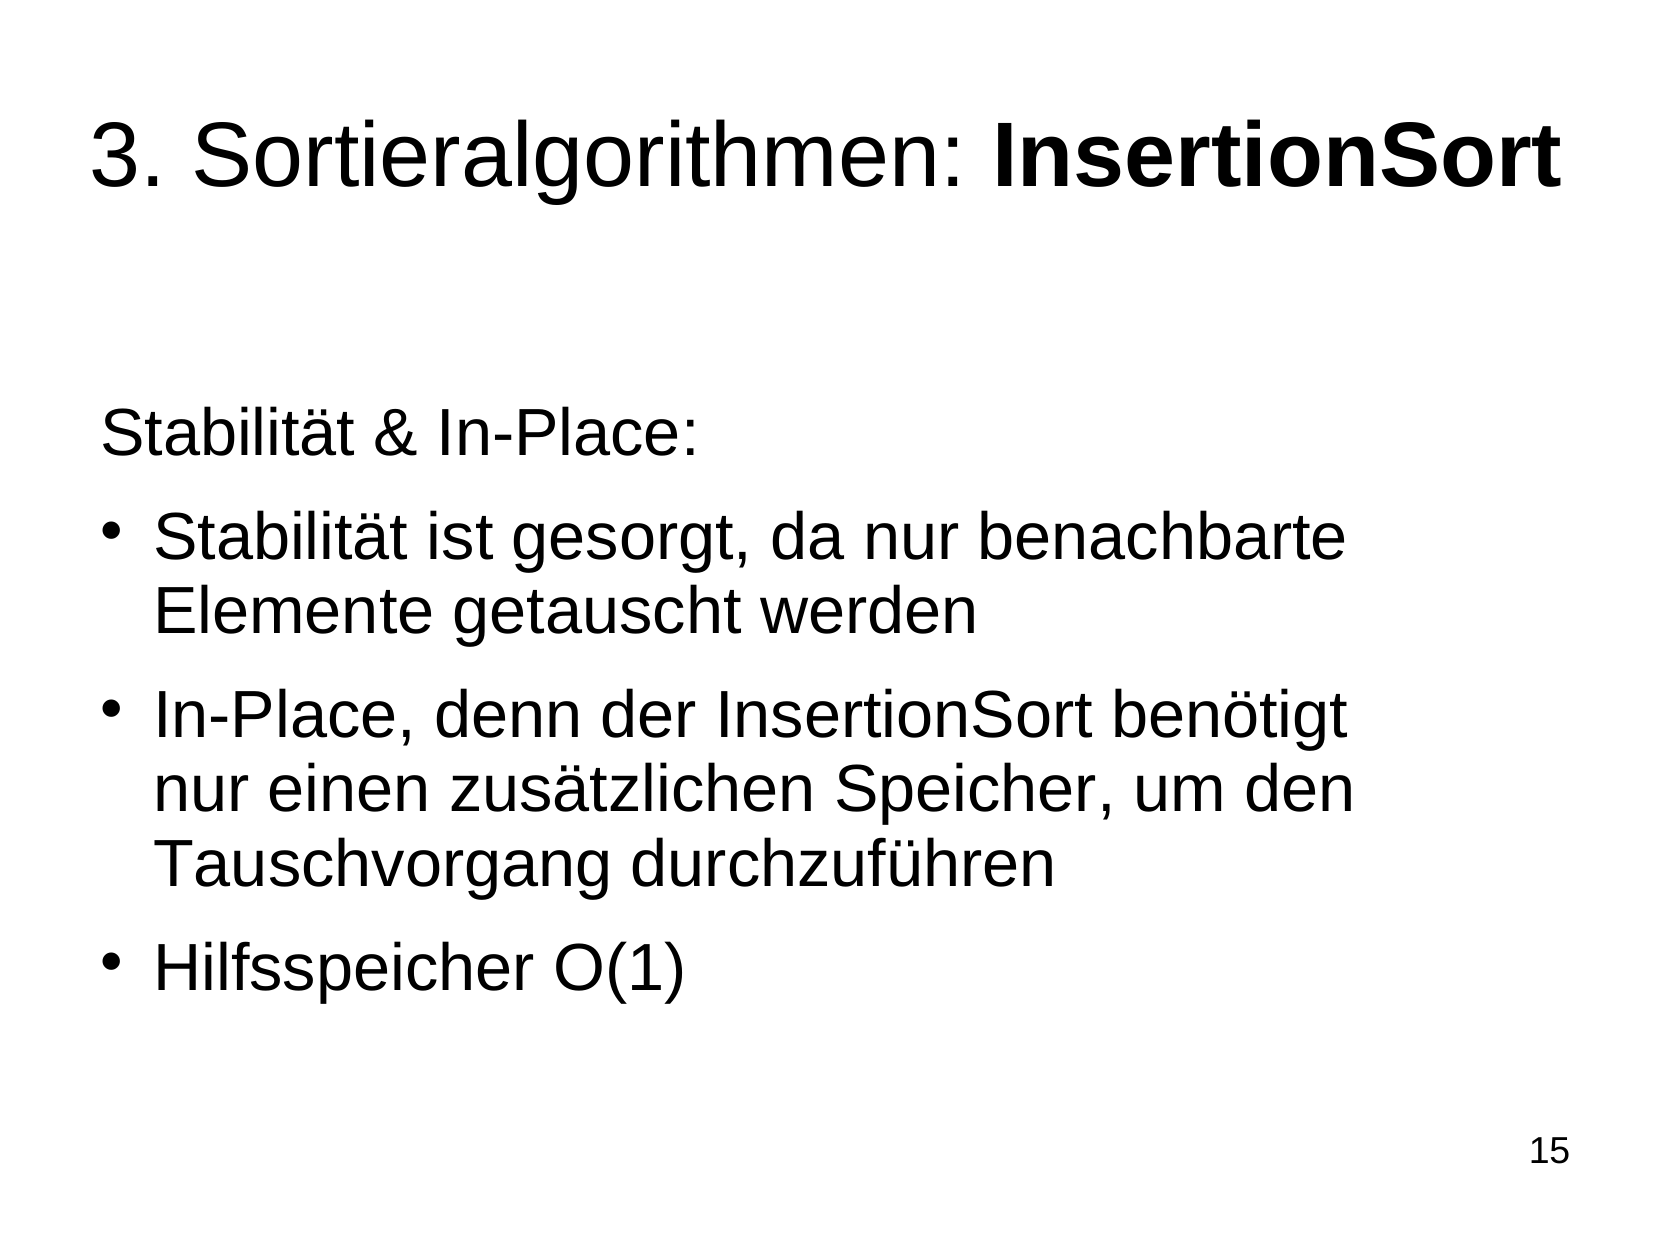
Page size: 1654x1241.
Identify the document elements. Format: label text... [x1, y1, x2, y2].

title 3. Sortieralgorithmen: InsertionSort [82, 49, 1571, 257]
list Stabilität & In-Place: Stabilität ist gesorgt, da nur benachbarte Elemente getauscht werden In-Place, denn der InsertionSort benötigt nur einen zusätzlichen Speicher, um den Tauschvorgang durchzuführen Hilfsspeicher O(1) [82, 391, 1359, 1004]
